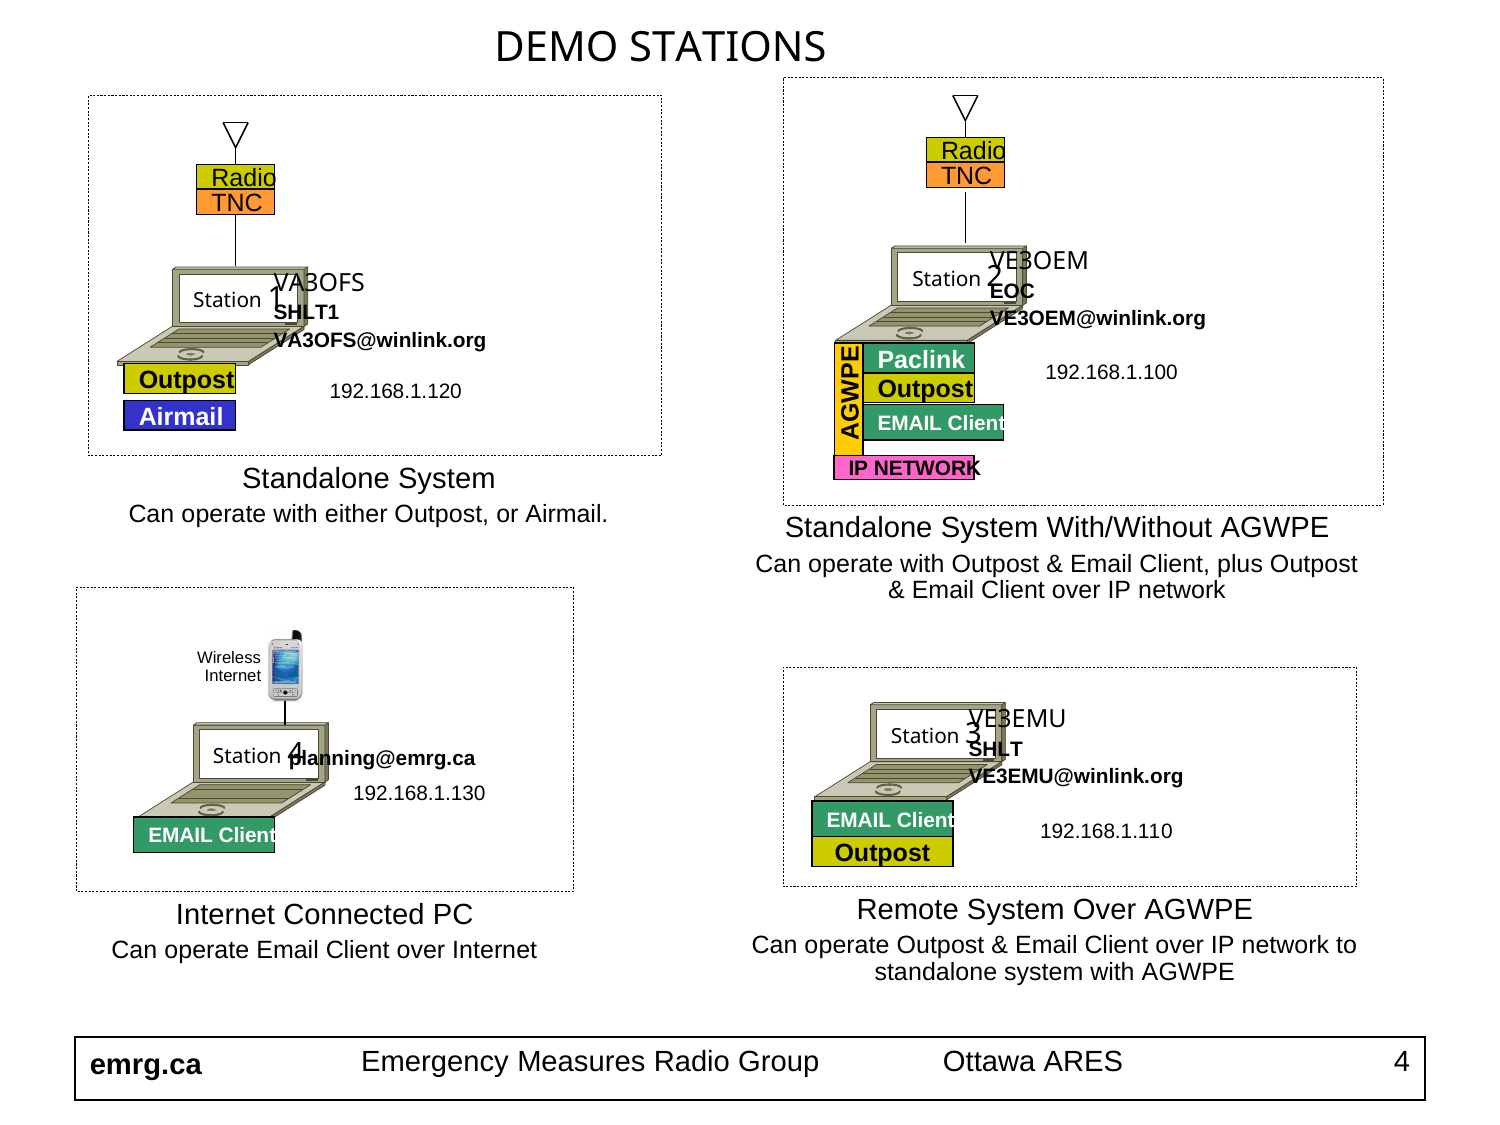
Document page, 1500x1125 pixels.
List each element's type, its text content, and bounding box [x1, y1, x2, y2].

text_box Station 2 [841, 254, 974, 302]
picture [115, 266, 310, 366]
text_box 192.168.1.130 [338, 774, 501, 813]
text_box Standalone System With/Without AGWPE Can operate with Outpost & Email Client, plus Outpost & Email Client over IP network [729, 505, 1386, 613]
text_box Outpost [862, 374, 975, 403]
text_box Outpost [123, 363, 236, 394]
text_box 192.168.1.100 [1030, 353, 1193, 392]
text_box TNC [926, 162, 1005, 188]
text_box Outpost [811, 836, 953, 867]
text_box Remote System Over AGWPE Can operate Outpost & Email Client over IP network to standalone system with AGWPE [727, 886, 1383, 994]
text_box AGWPE [834, 342, 863, 455]
text_box TNC [196, 190, 275, 215]
text_box Station 3 [819, 710, 953, 758]
text_box Station 1 [122, 275, 258, 323]
text_box 192.168.1.120 [314, 372, 477, 411]
picture [136, 721, 330, 822]
picture [266, 628, 304, 702]
text_box VA3OFS SHLT1 VA3OFS@winlink.org [258, 261, 614, 360]
text_box Paclink [862, 342, 975, 374]
text_box EMAIL Client [811, 801, 953, 836]
text_box Internet Connected PC Can operate Email Client over Internet [76, 891, 574, 972]
text_box Radio [926, 137, 1005, 162]
text_box planning@emrg.ca [273, 739, 603, 778]
text_box Wireless Internet [178, 641, 277, 693]
text_box 192.168.1.110 [1025, 812, 1188, 851]
text_box Station 4 [178, 730, 339, 778]
text_box DEMO STATIONS [479, 17, 955, 78]
picture [813, 701, 1007, 802]
picture [834, 245, 1028, 345]
text_box EMAIL Client [133, 816, 275, 853]
text_box VE3OEM EOC VE3OEM@winlink.org [974, 240, 1334, 338]
text_box Radio [196, 164, 275, 190]
text_box EMAIL Client [862, 404, 1004, 441]
text_box VE3EMU SHLT VE3EMU@winlink.org [953, 698, 1311, 797]
text_box IP NETWORK [833, 455, 974, 480]
text_box Airmail [123, 400, 236, 430]
text_box Standalone System Can operate with either Outpost, or Airmail. [88, 455, 650, 536]
